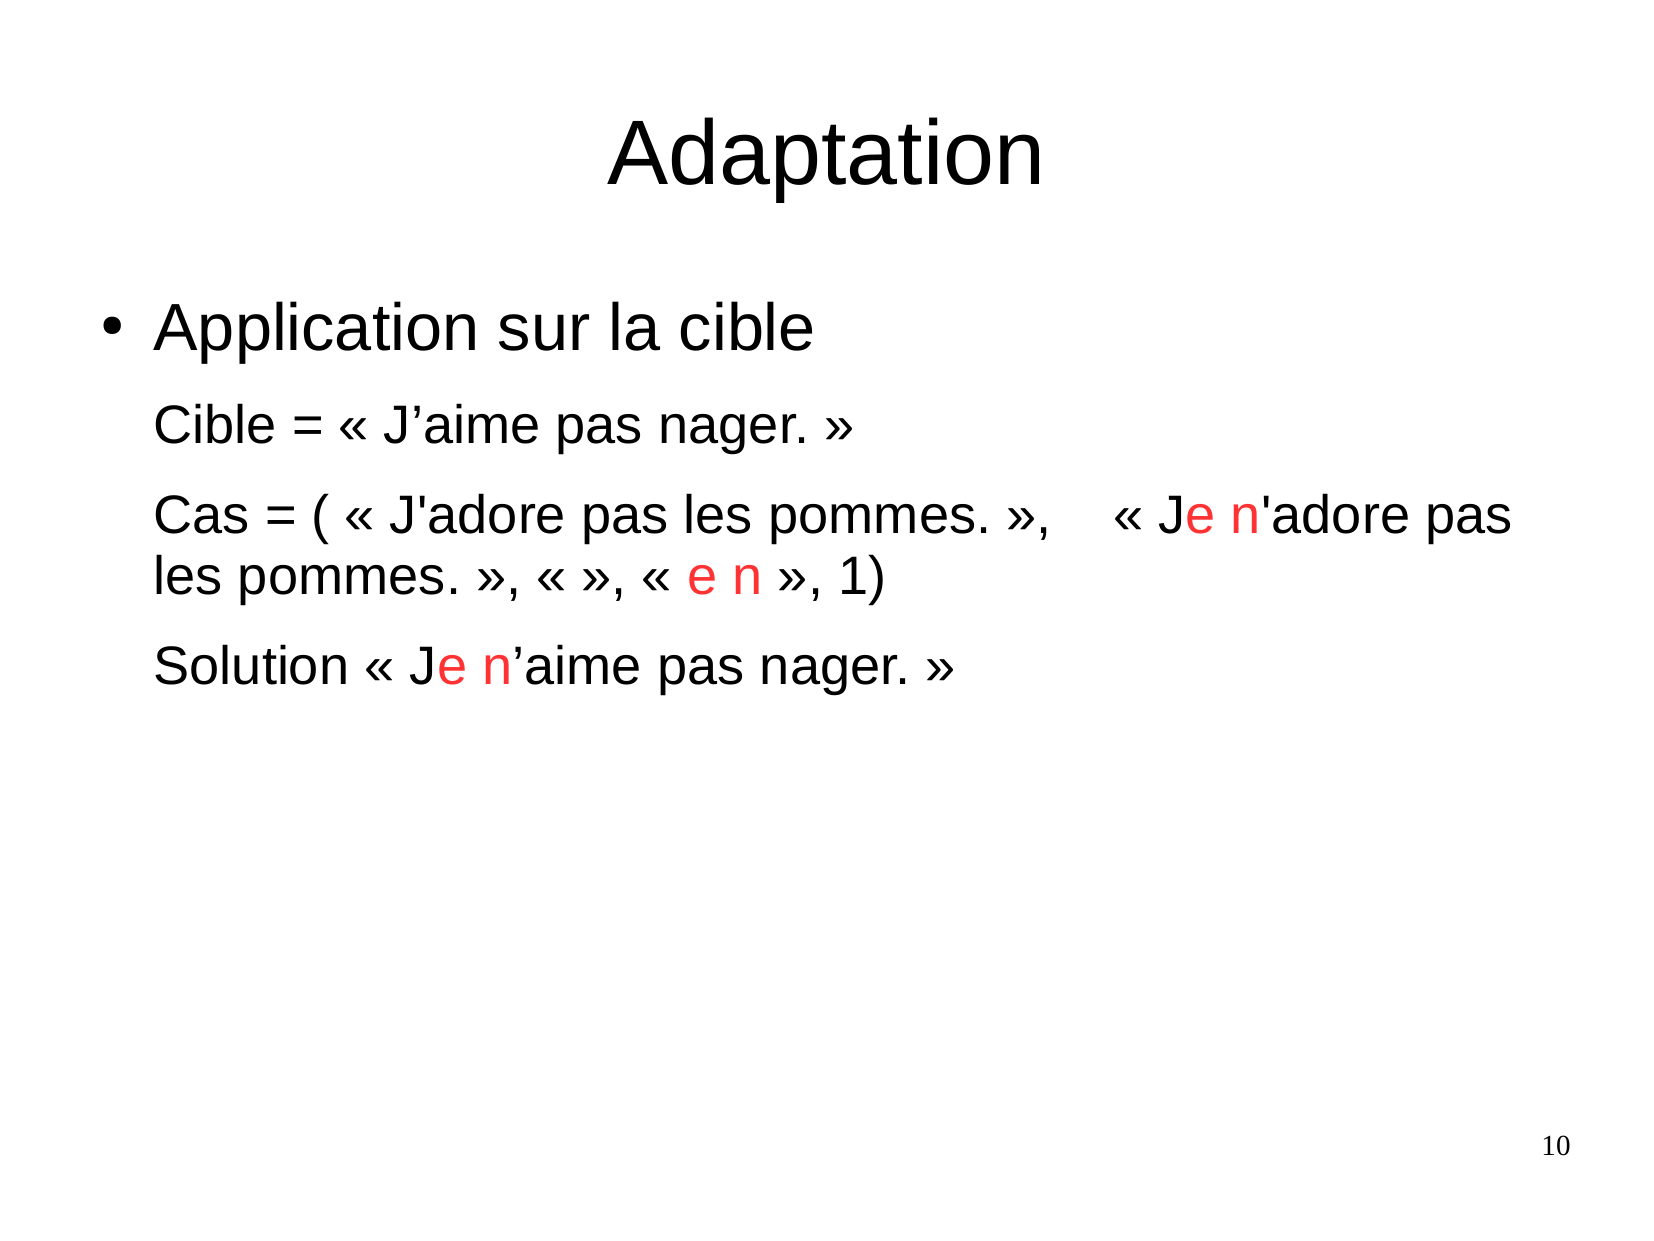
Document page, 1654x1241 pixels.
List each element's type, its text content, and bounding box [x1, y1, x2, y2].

list Application sur la cible Cible = « J’aime pas nager. » Cas = ( « J'adore pas les pommes. », « Je n'adore pas les pommes. », « », « e n », 1) Solution « Je n’aime pas nager. » [82, 290, 1571, 1010]
title Adaptation [82, 49, 1571, 257]
